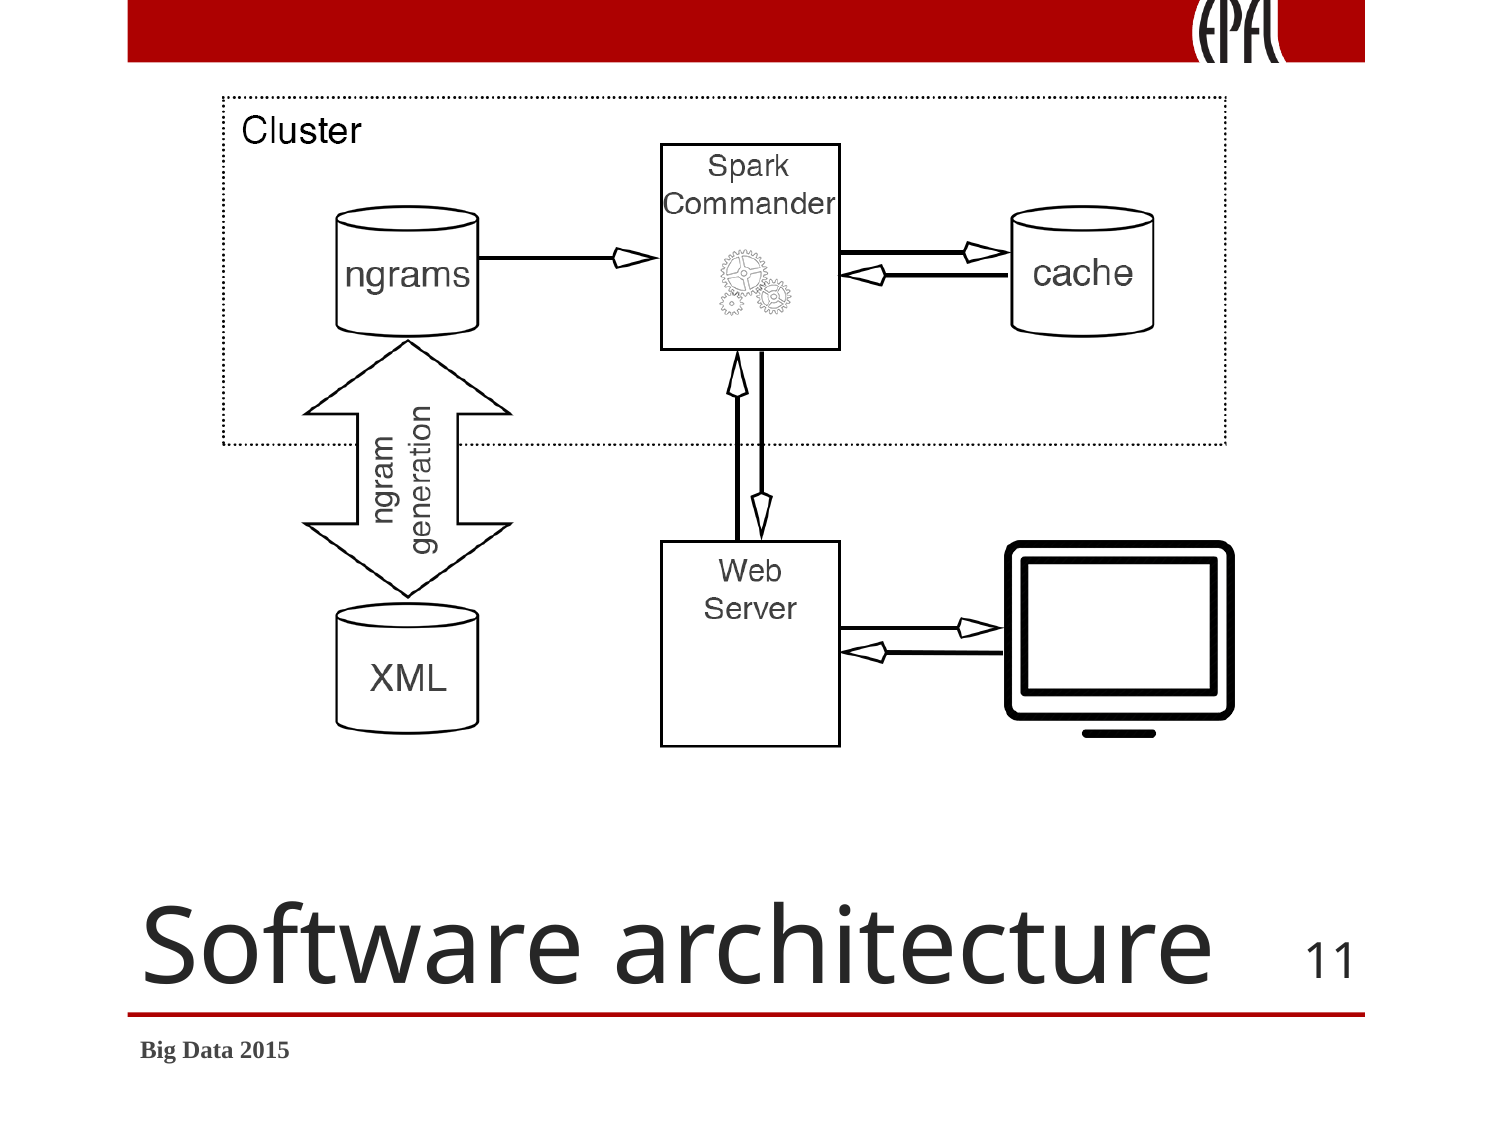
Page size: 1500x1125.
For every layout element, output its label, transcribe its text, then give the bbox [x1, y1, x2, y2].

footer Big Data 2015 [125, 1018, 925, 1079]
slide_number <numéro> [1250, 933, 1375, 993]
picture [0, 0, 1500, 1125]
title Software architecture [125, 750, 1238, 1013]
